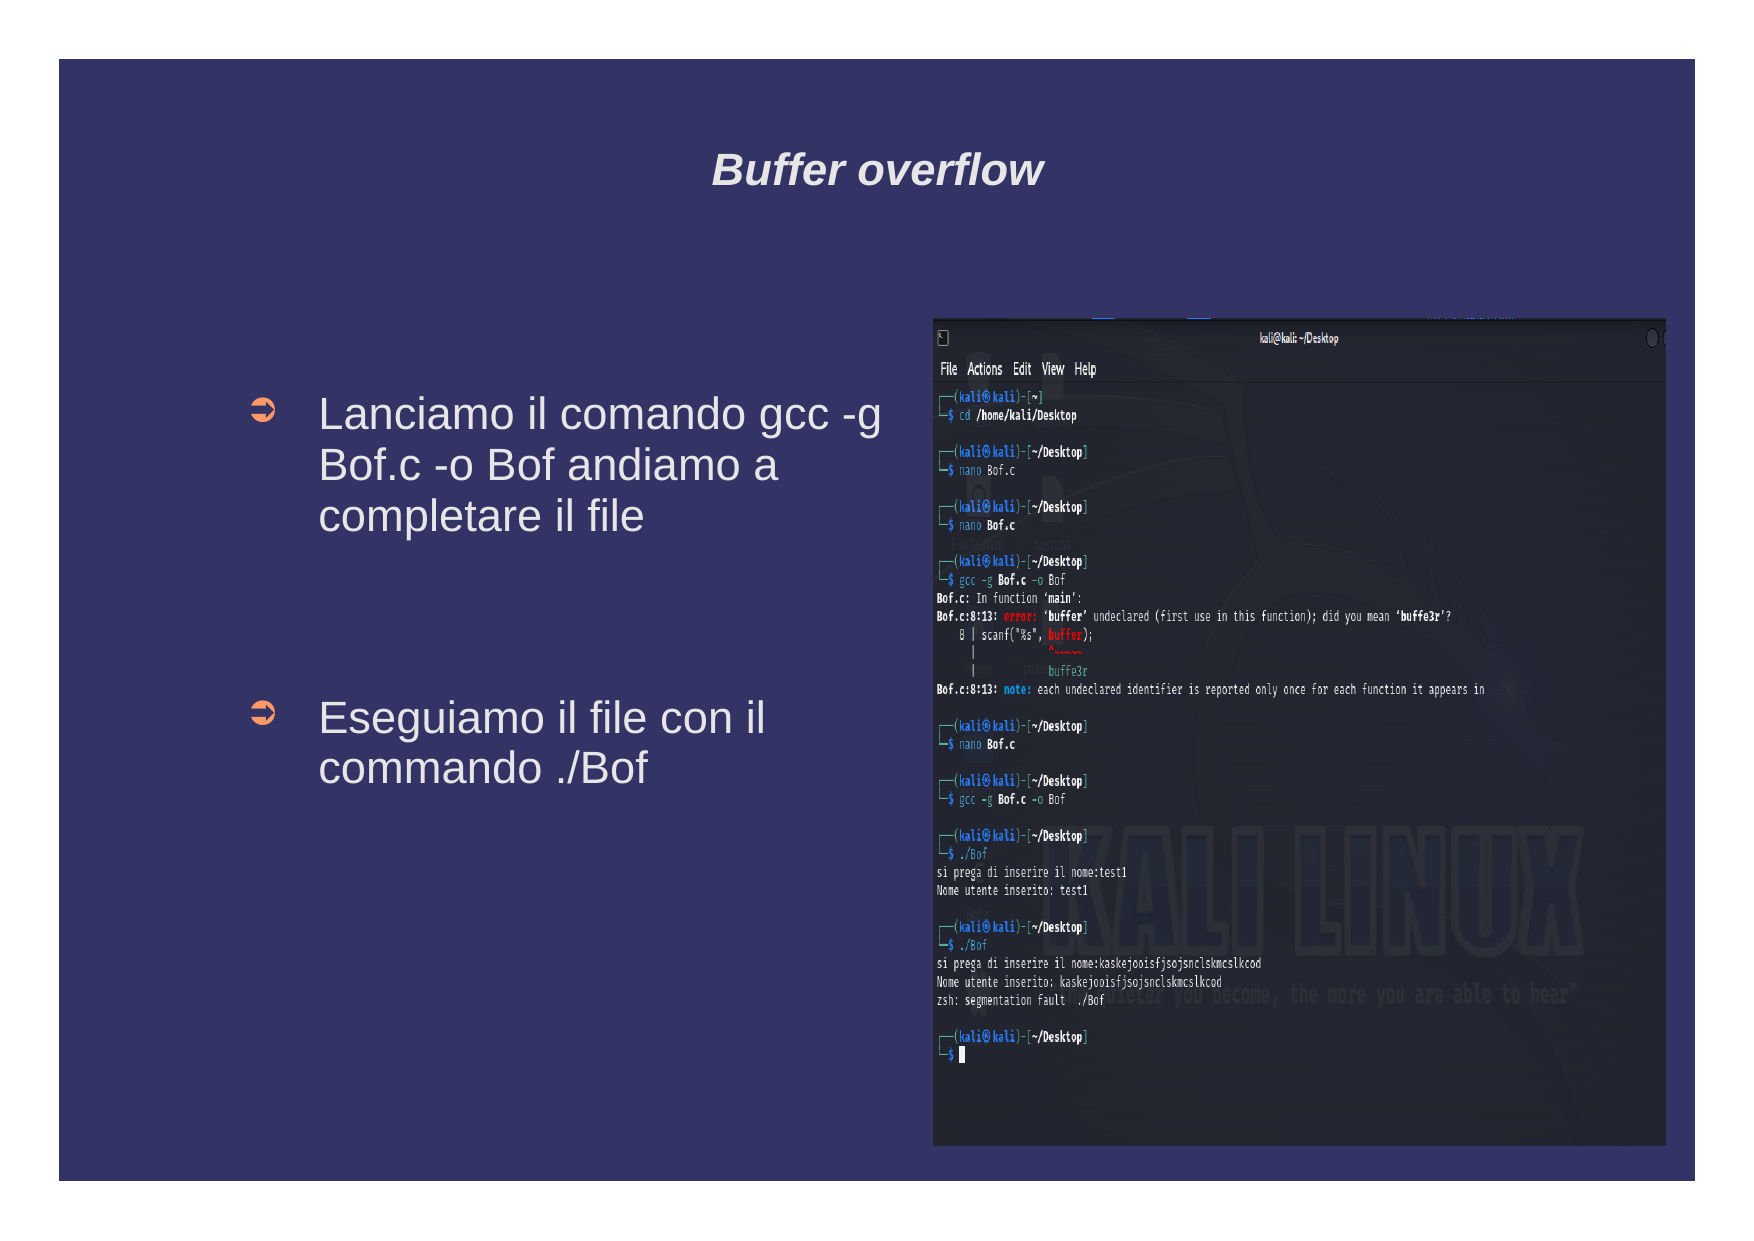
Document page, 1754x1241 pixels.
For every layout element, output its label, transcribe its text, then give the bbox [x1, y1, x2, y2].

picture [933, 318, 1666, 1146]
list Lanciamo il comando gcc -g Bof.c -o Bof andiamo a completare il file Eseguiamo il file con il commando ./Bof [235, 389, 907, 1097]
title Buffer overflow [179, 76, 1577, 264]
